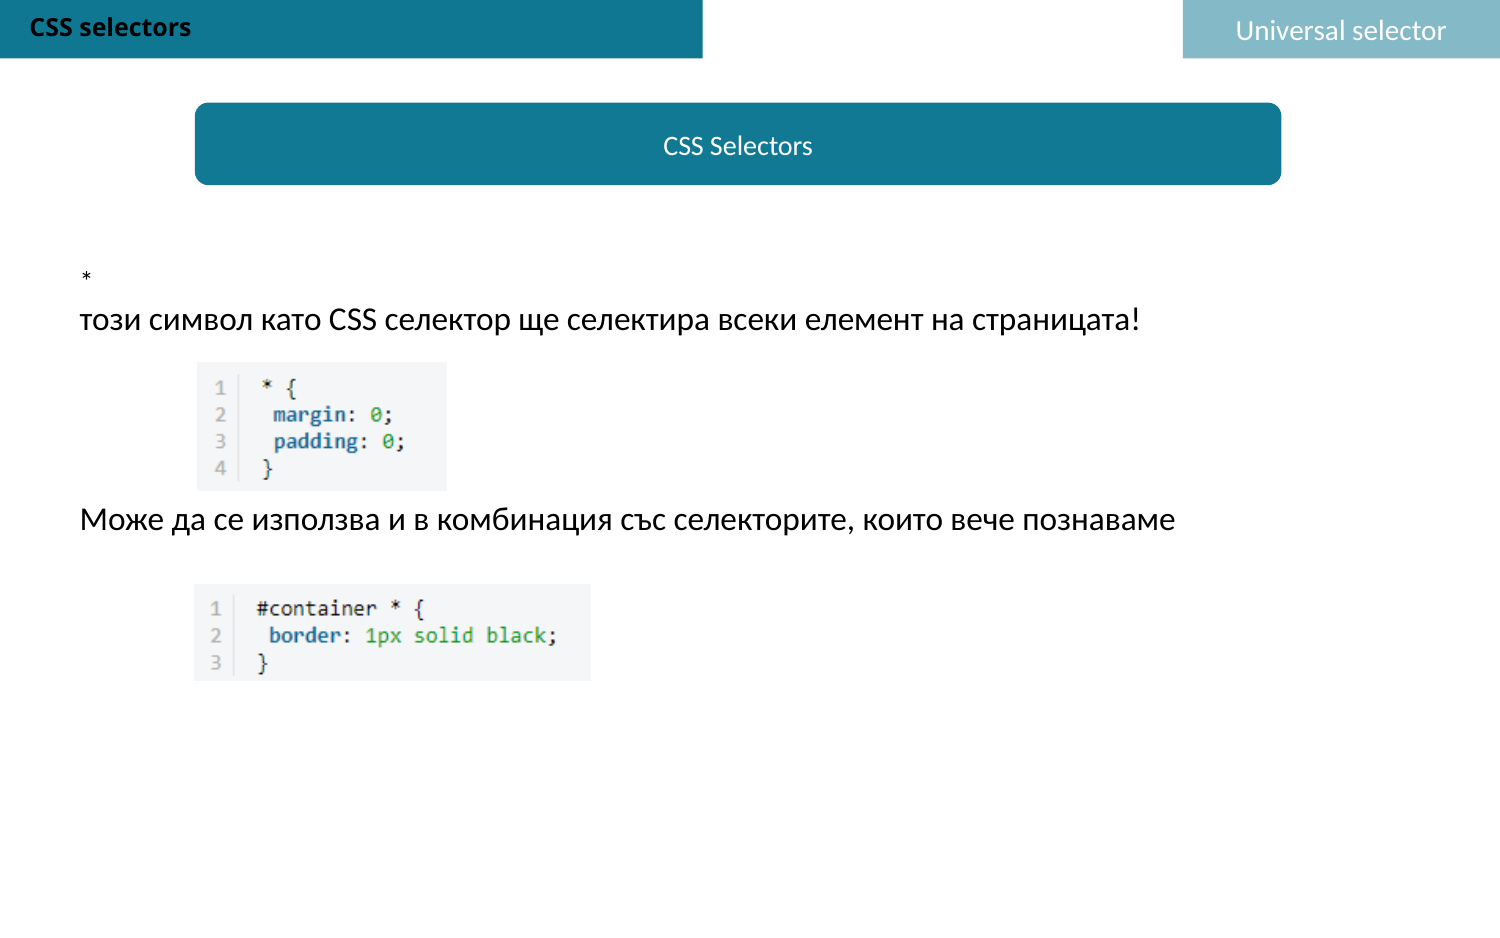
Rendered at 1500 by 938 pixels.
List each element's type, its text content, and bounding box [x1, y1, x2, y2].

text_box CSS Selectors [194, 102, 1282, 186]
text_box CSS selectors [14, 4, 691, 49]
text_box Universal selector [1182, 0, 1500, 59]
text_box [0, 0, 703, 59]
text_box * този символ като CSS селектор ще селектира всеки елемент на страницата! Може да се използва и в комбинация със селекторите, които вече познаваме [64, 256, 1424, 664]
picture [194, 584, 591, 681]
picture [197, 362, 447, 491]
